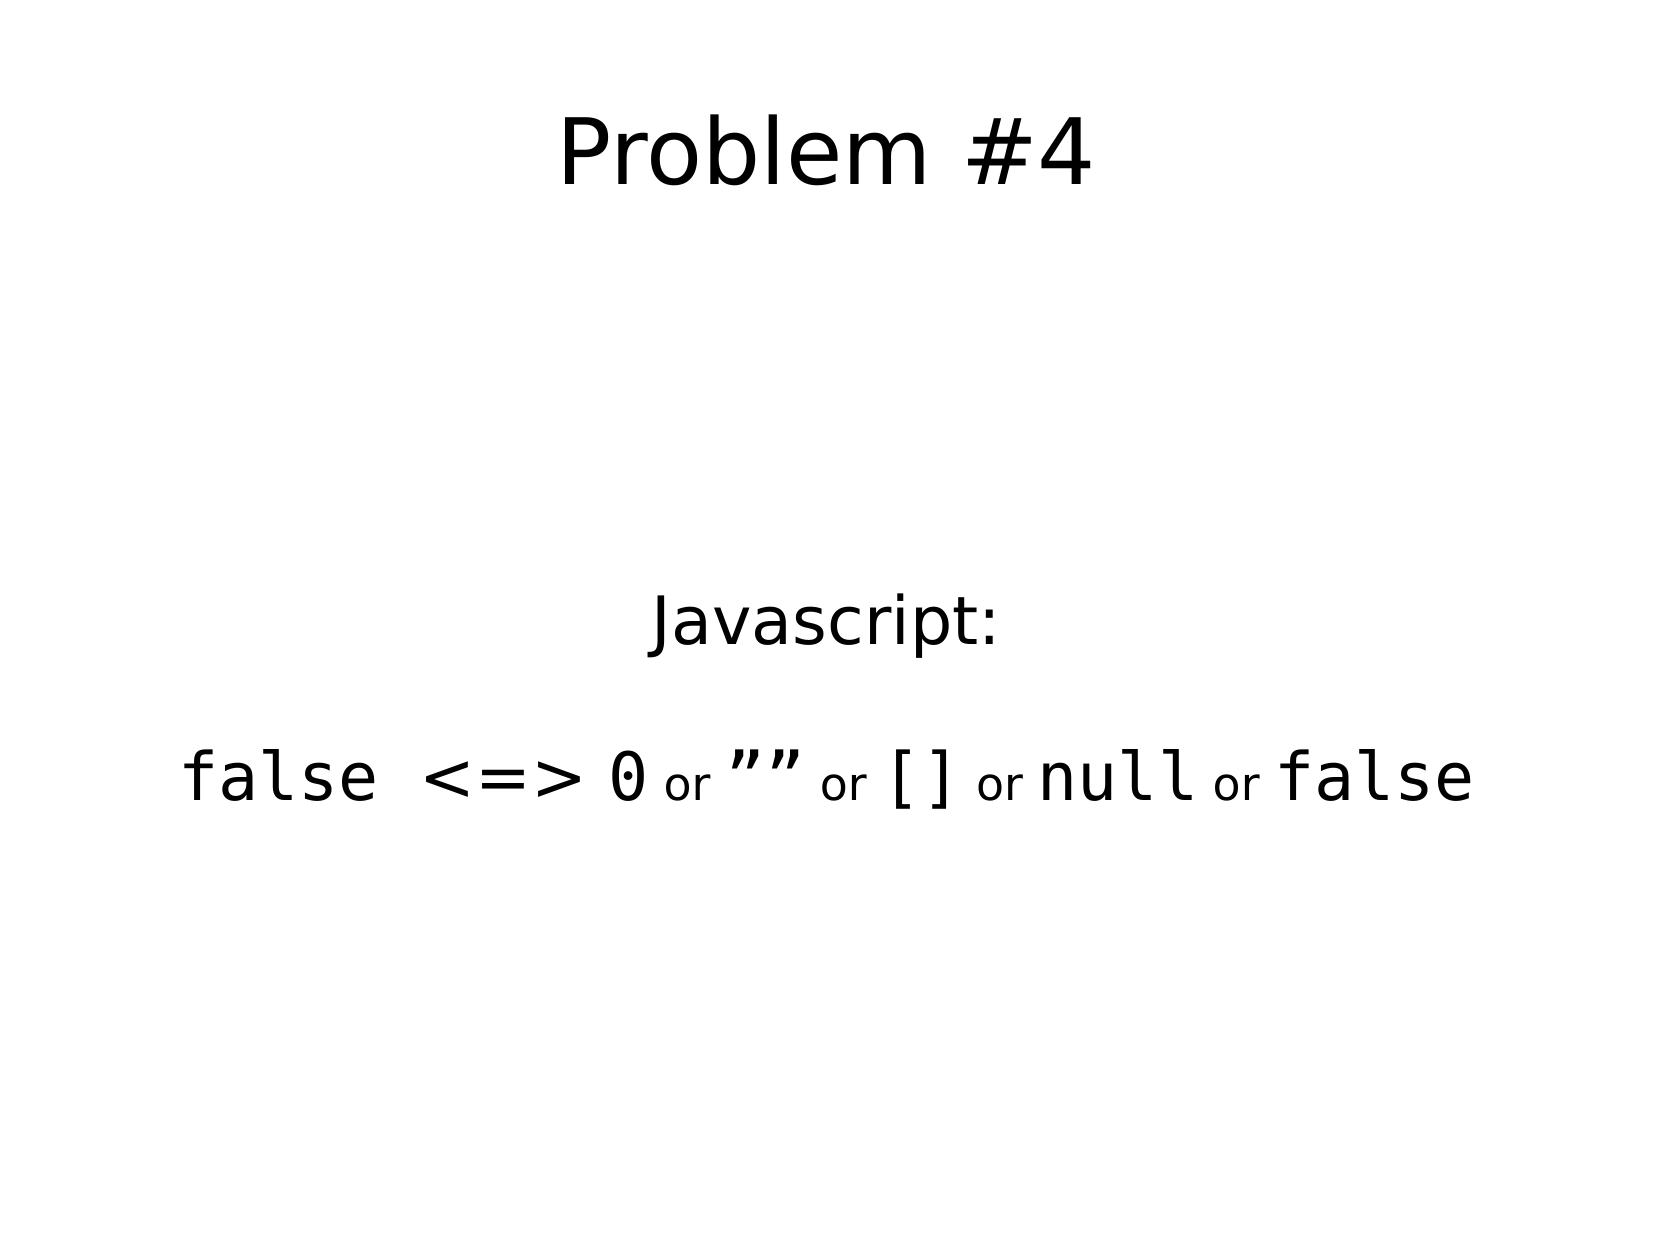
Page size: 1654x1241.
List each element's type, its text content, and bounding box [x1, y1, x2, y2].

title Problem #4 [82, 56, 1571, 250]
subtitle Javascript: false <=> 0 or ”” or [] or null or false [82, 297, 1571, 1102]
